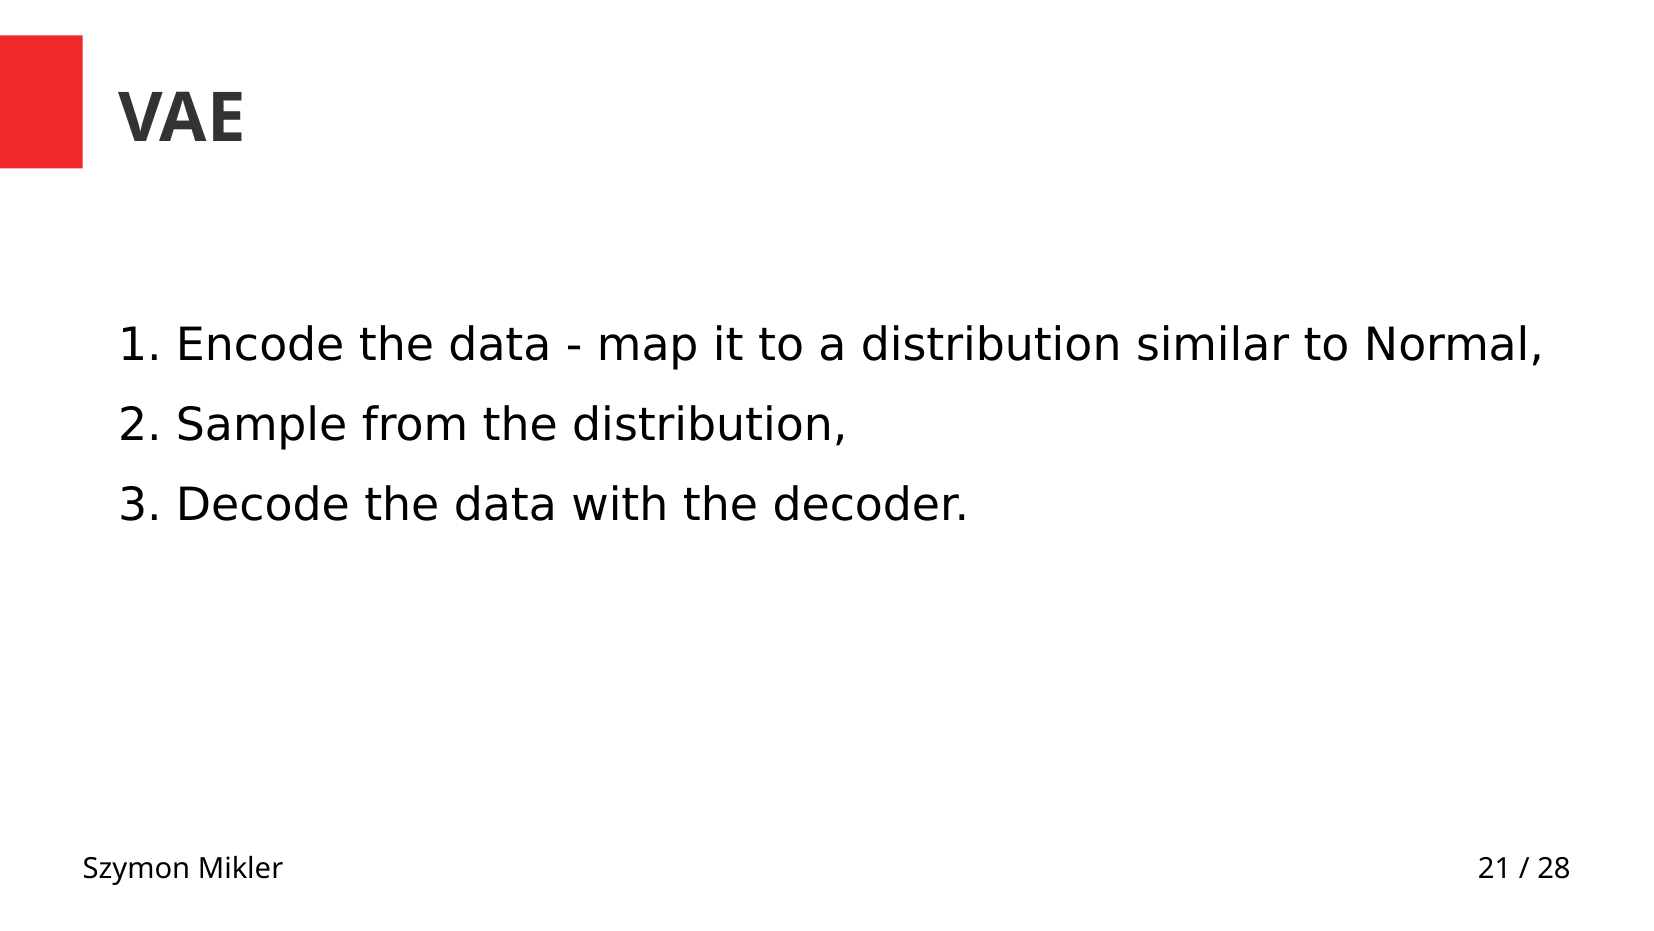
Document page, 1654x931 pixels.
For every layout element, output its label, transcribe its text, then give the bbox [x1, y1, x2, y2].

subtitle 1. Encode the data - map it to a distribution similar to Normal, 2. Sample from the distribution, 3. Decode the data with the decoder. [118, 291, 1560, 532]
title VAE [118, 37, 1571, 193]
